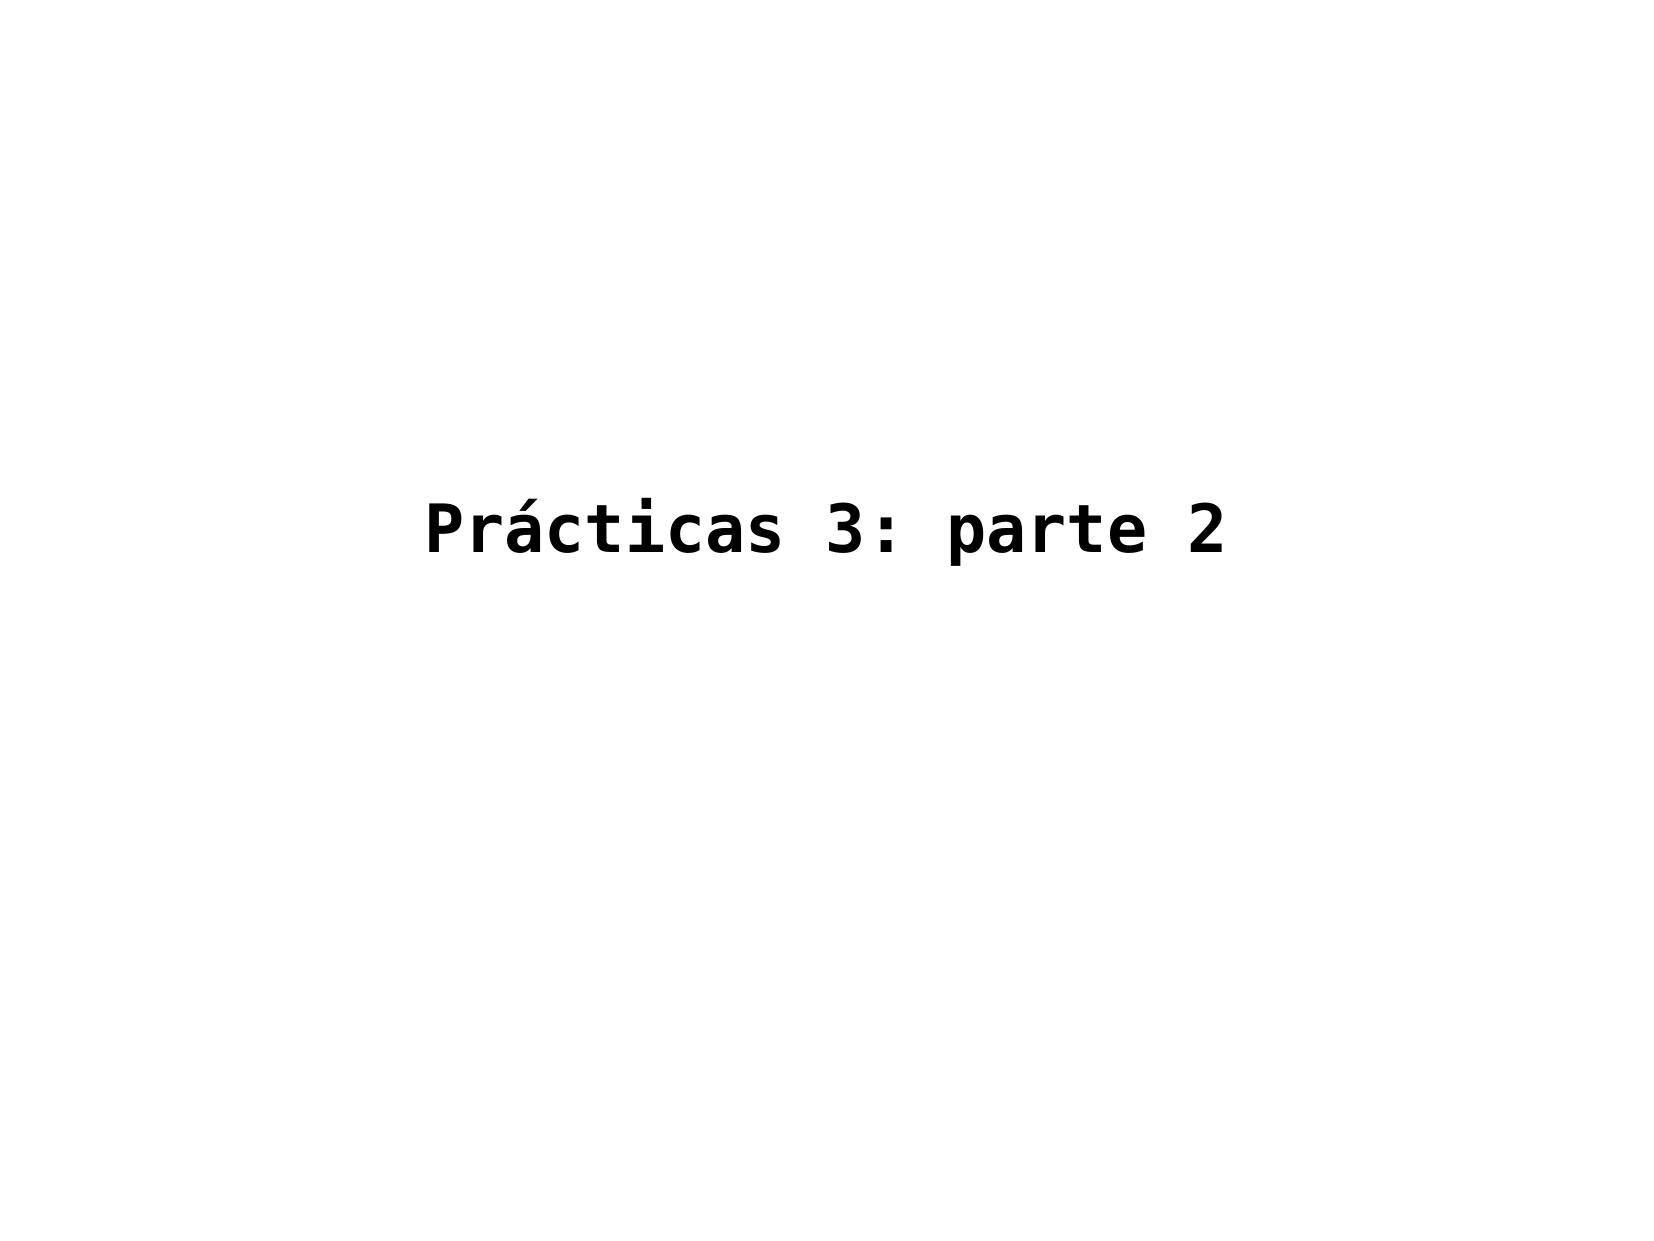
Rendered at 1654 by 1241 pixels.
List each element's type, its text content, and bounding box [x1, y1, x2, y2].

subtitle Prácticas 3: parte 2 [82, 49, 1571, 1010]
